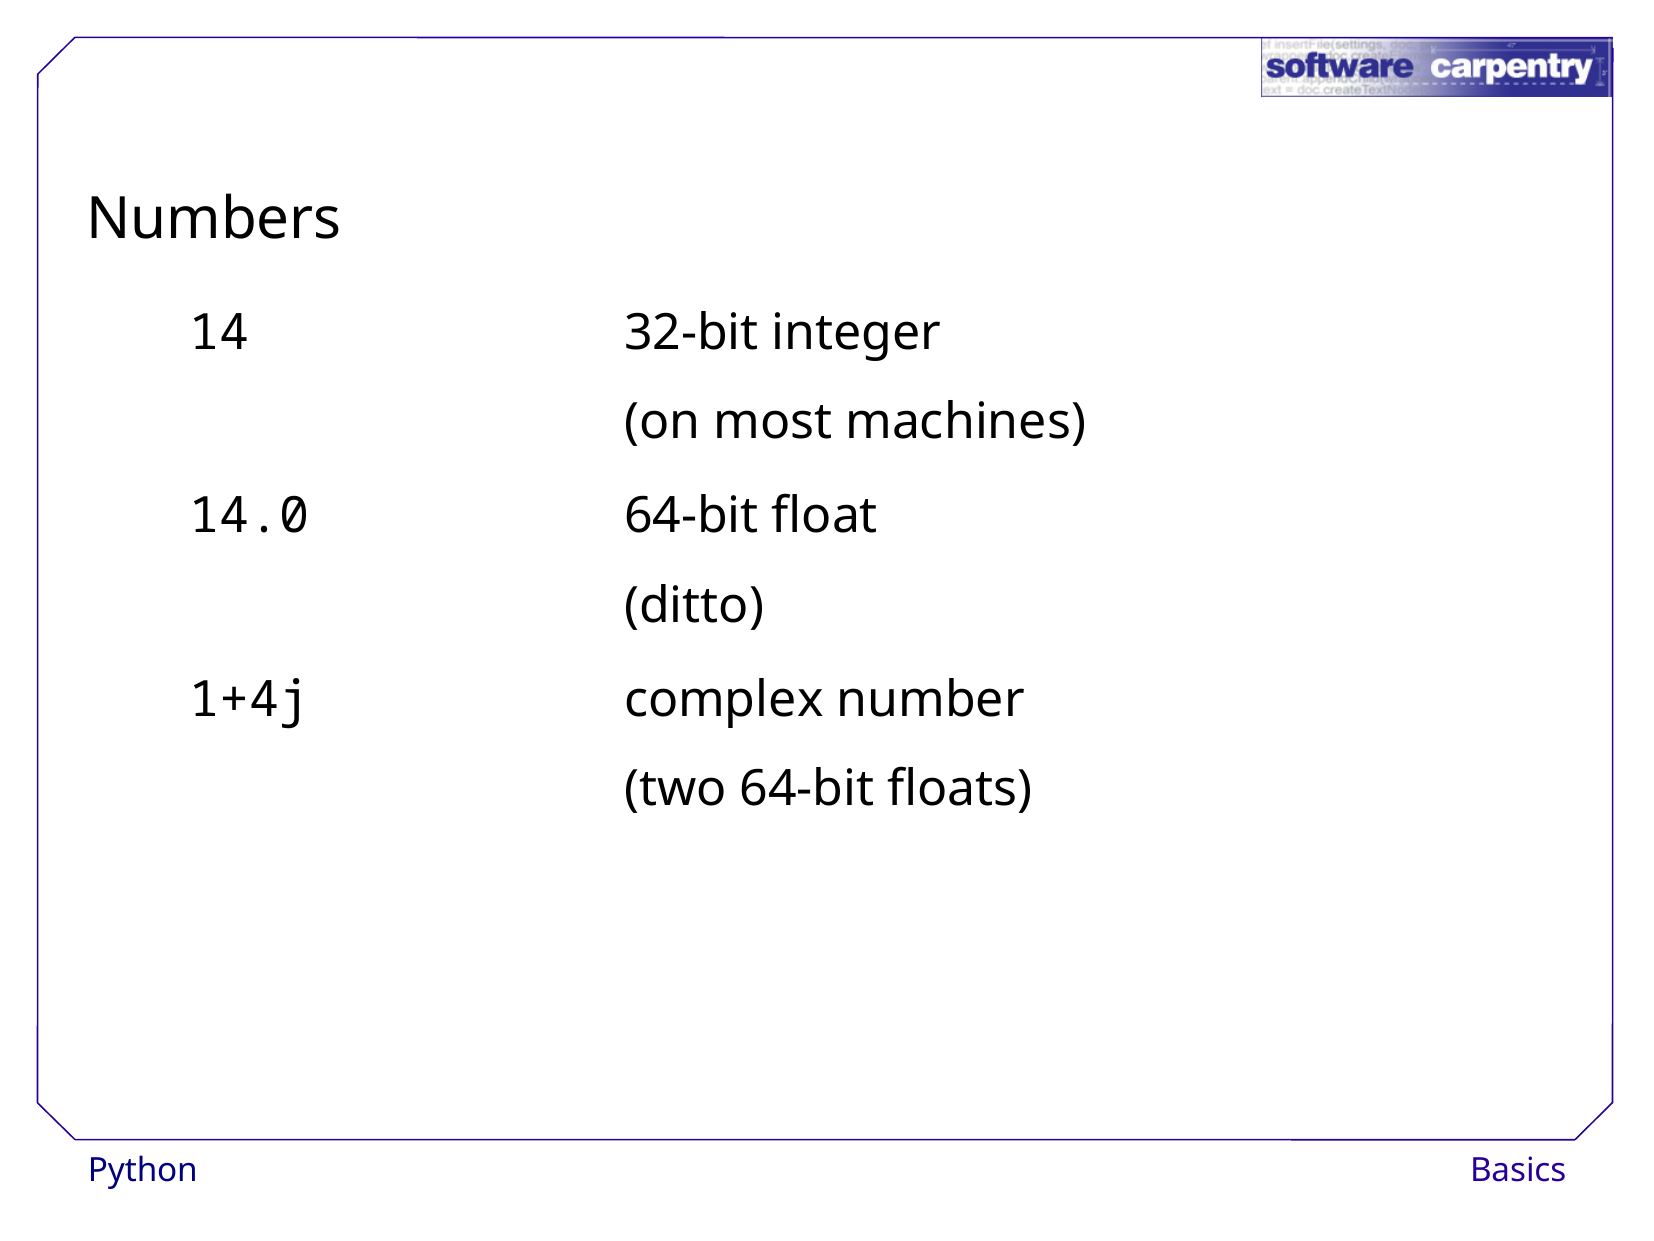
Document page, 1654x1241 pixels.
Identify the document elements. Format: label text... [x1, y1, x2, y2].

text_box Numbers [71, 138, 507, 259]
picture [1261, 39, 1613, 97]
table_cell 64-bit float (ditto) [609, 475, 1365, 659]
table_header 32-bit integer (on most machines) [609, 291, 1365, 475]
table_cell 14.0 [175, 475, 609, 659]
table_cell complex number (two 64-bit floats) [609, 659, 1365, 843]
table_header 14 [175, 291, 609, 475]
table_cell 1+4j [175, 659, 609, 843]
